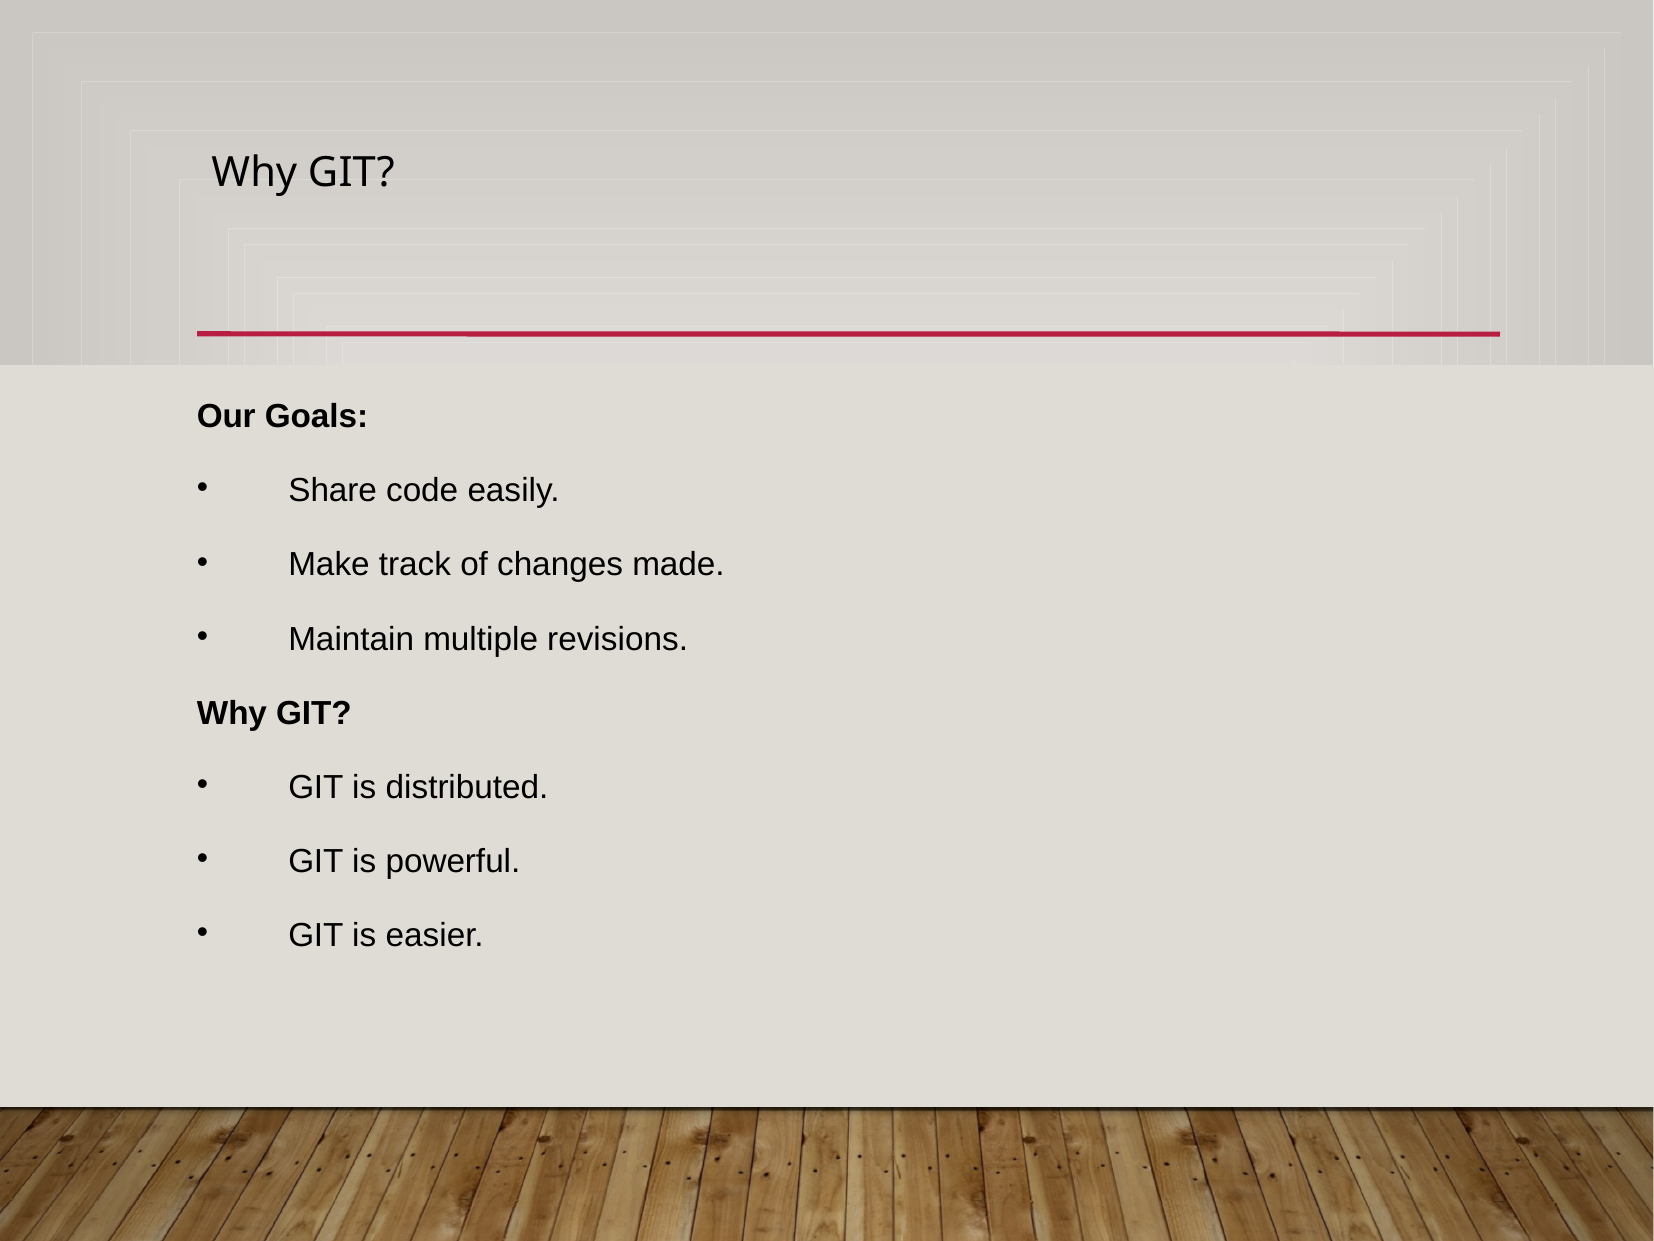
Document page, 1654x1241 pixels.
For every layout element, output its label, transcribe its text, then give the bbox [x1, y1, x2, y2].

picture [0, 1107, 1654, 1241]
subtitle Our Goals: Share code easily. Make track of changes made. Maintain multiple revisions. Why GIT? GIT is distributed. GIT is powerful. GIT is easier. [196, 364, 1499, 988]
title Why GIT? [196, 145, 1499, 335]
